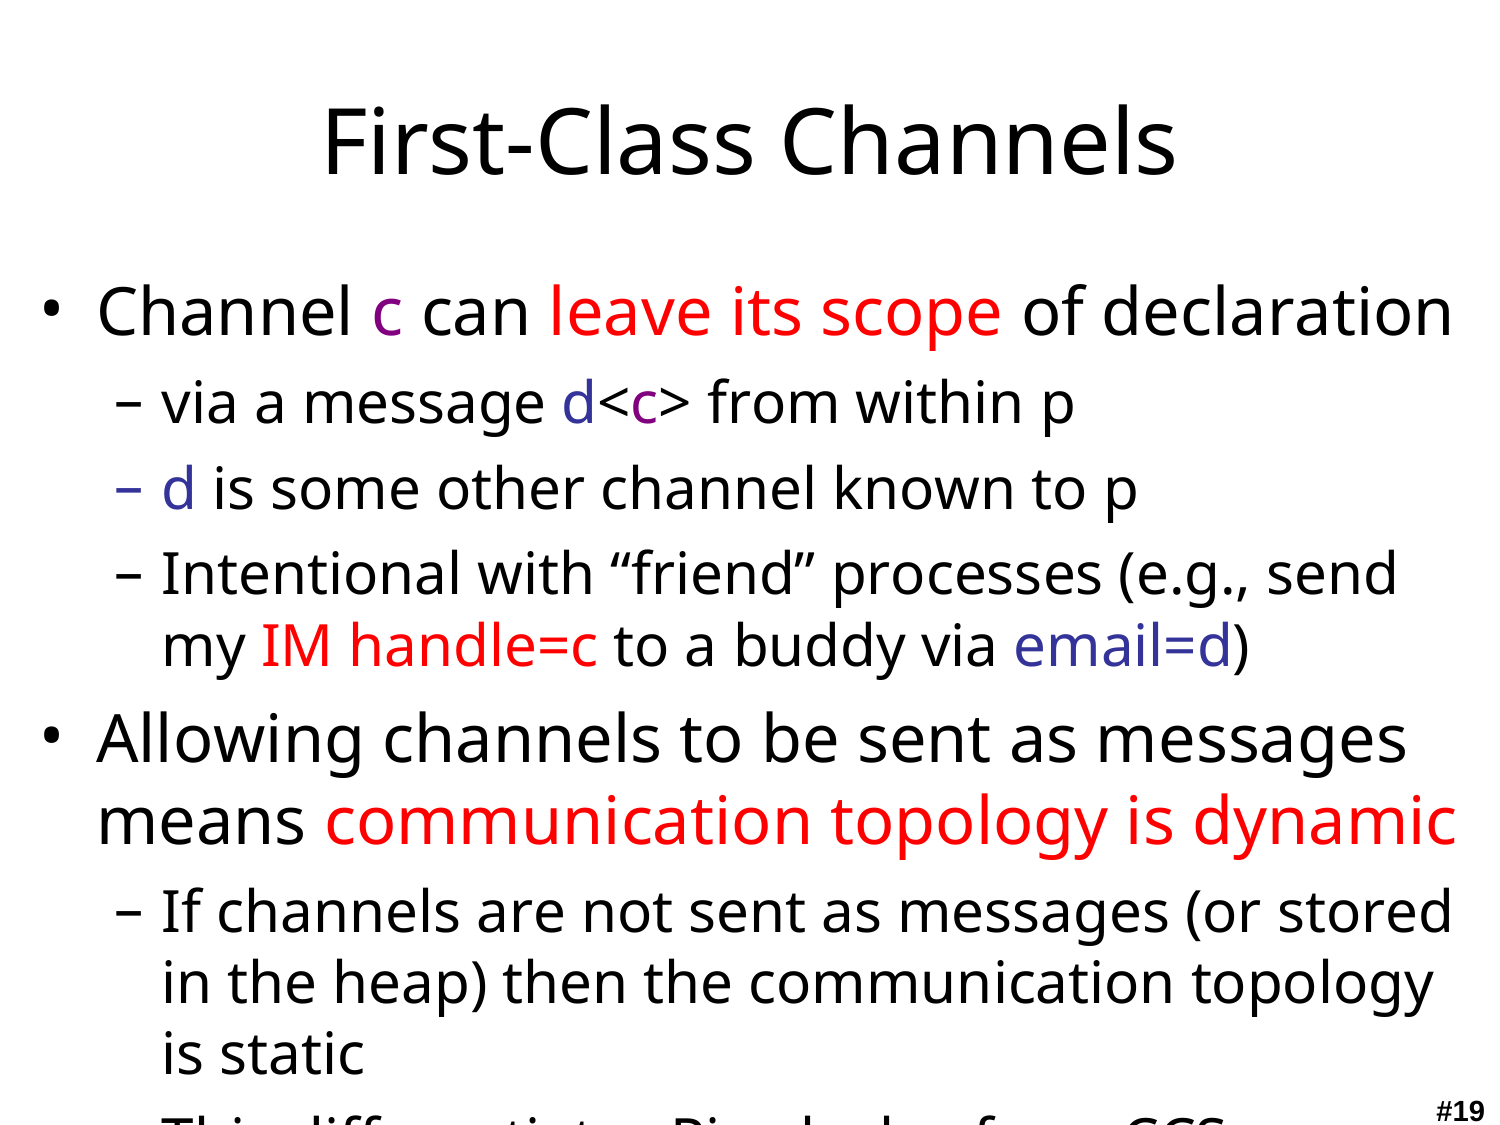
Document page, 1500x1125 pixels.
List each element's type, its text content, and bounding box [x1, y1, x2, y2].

title First-Class Channels [24, 45, 1476, 233]
list Channel c can leave its scope of declaration via a message d<c> from within p d is some other channel known to p Intentional with “friend” processes (e.g., send my IM handle=c to a buddy via email=d) Allowing channels to be sent as messages means communication topology is dynamic If channels are not sent as messages (or stored in the heap) then the communication topology is static This differentiates Pi-calculus from CCS [24, 262, 1476, 1101]
